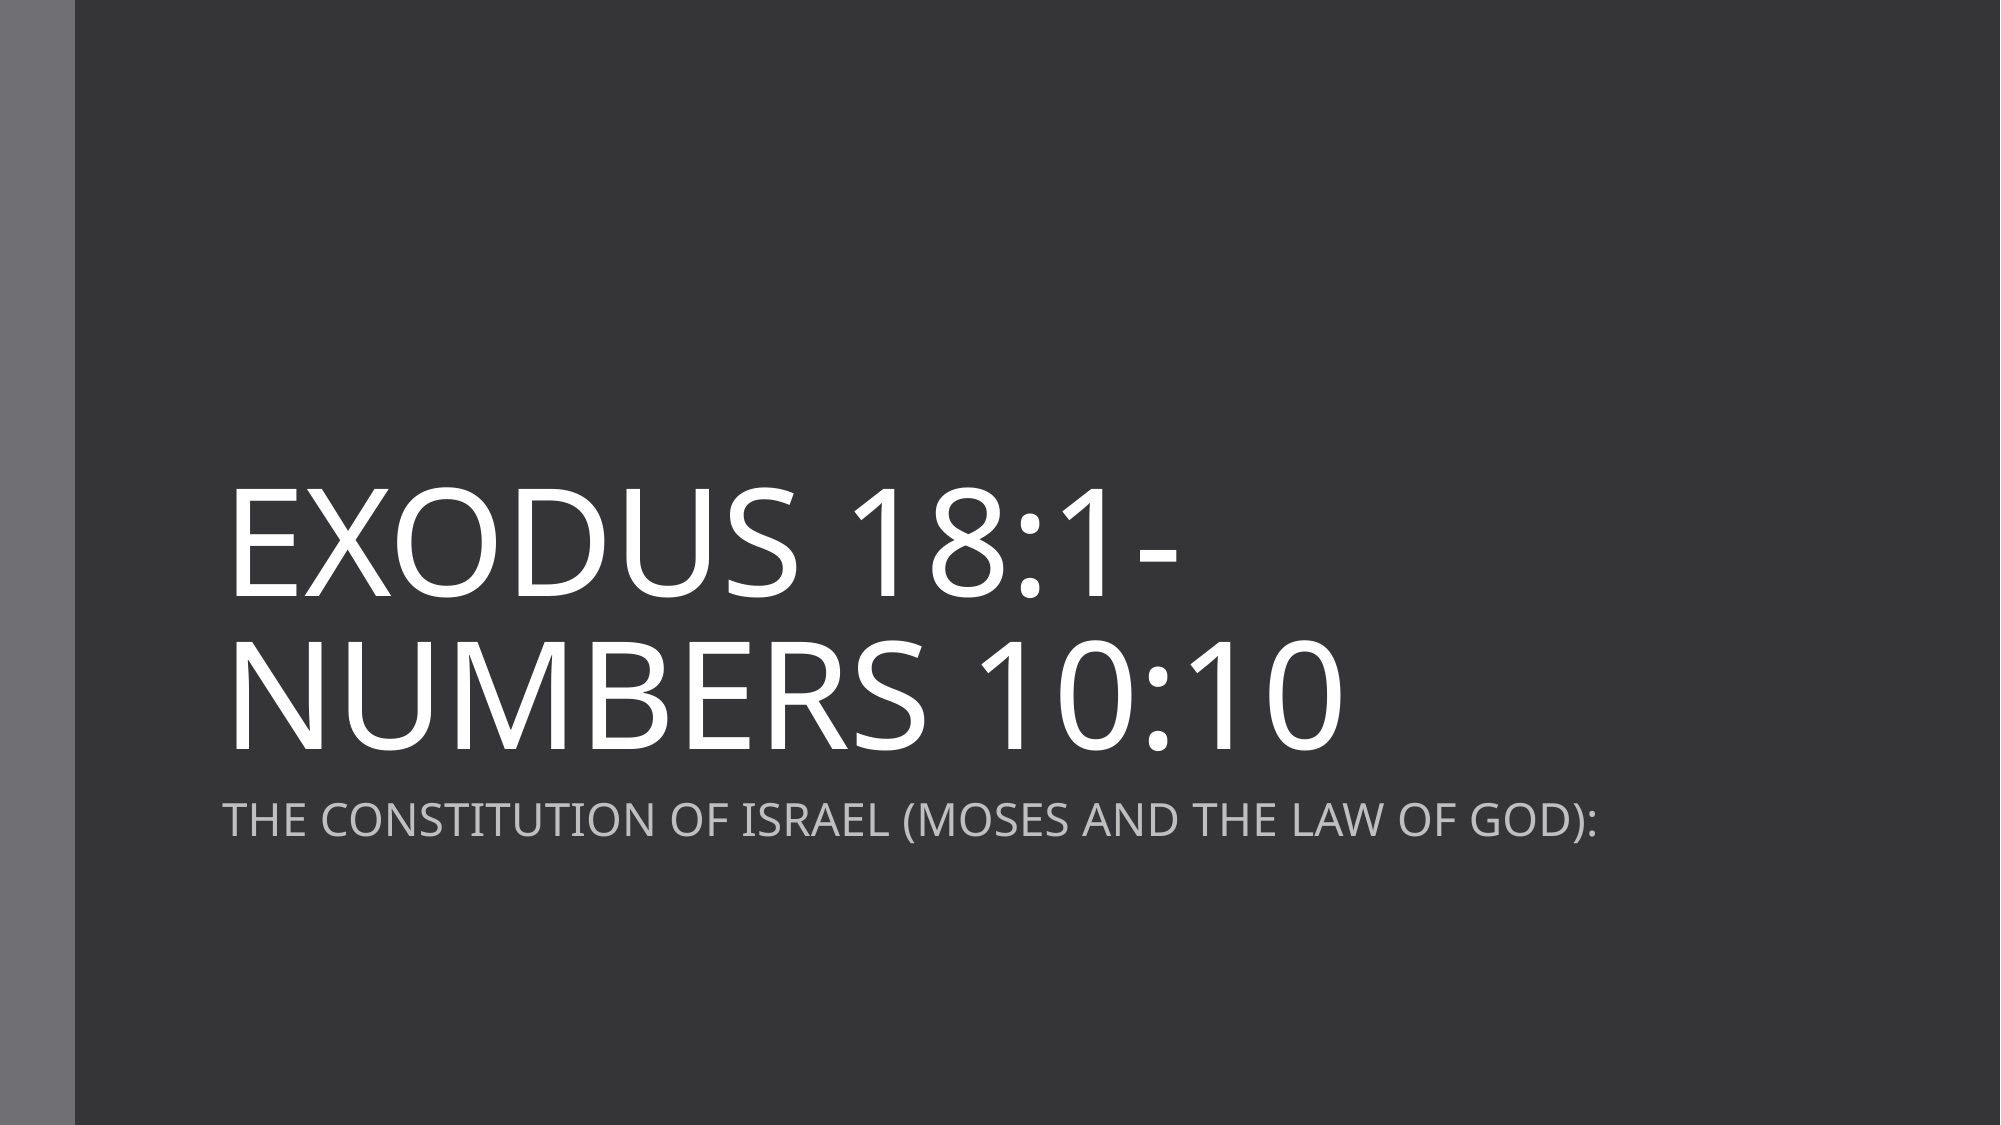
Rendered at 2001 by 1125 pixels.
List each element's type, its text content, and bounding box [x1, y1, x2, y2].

subtitle THE CONSTITUTION OF ISRAEL (MOSES AND THE LAW OF GOD): [206, 787, 1752, 1066]
title EXODUS 18:1-NUMBERS 10:10 [206, 124, 1752, 787]
